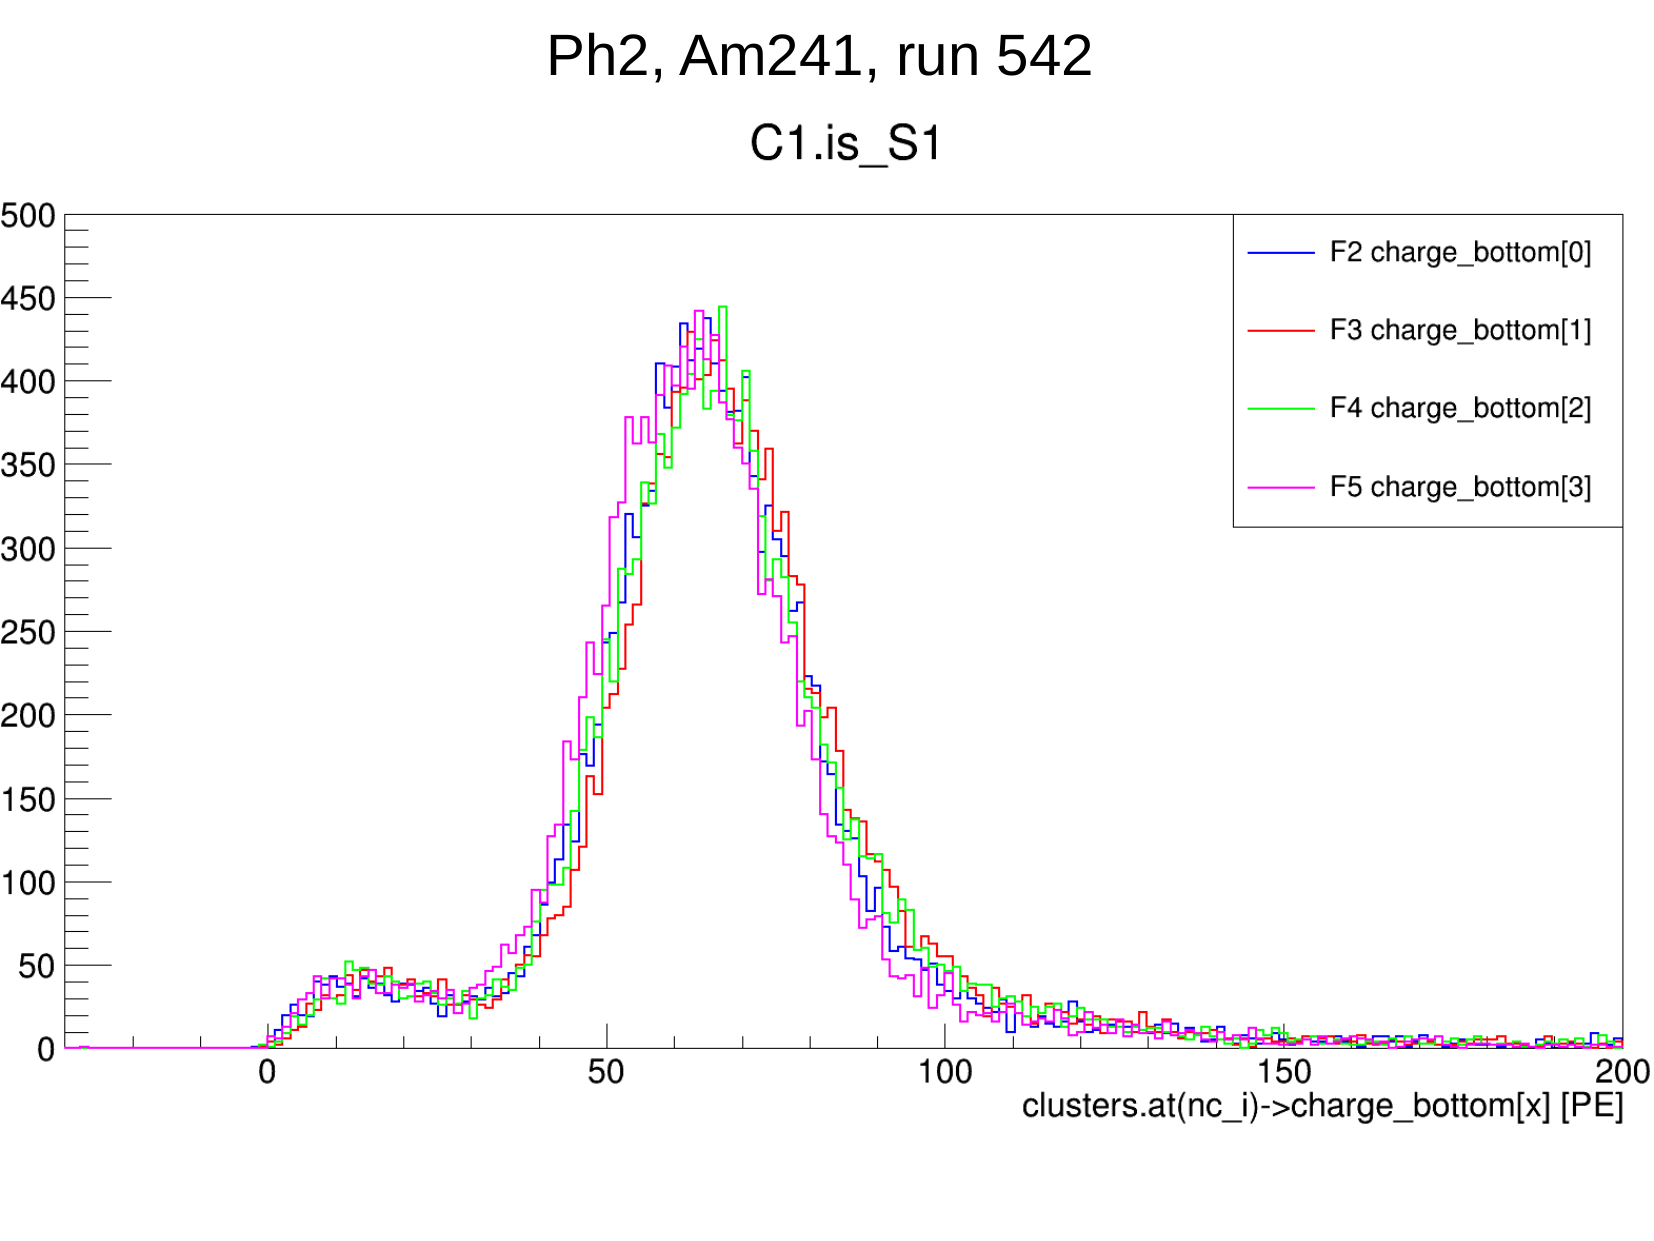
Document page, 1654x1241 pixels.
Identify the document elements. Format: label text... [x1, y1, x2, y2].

text_box Ph2, Am241, run 542 [480, 14, 1162, 116]
picture [0, 116, 1654, 1130]
